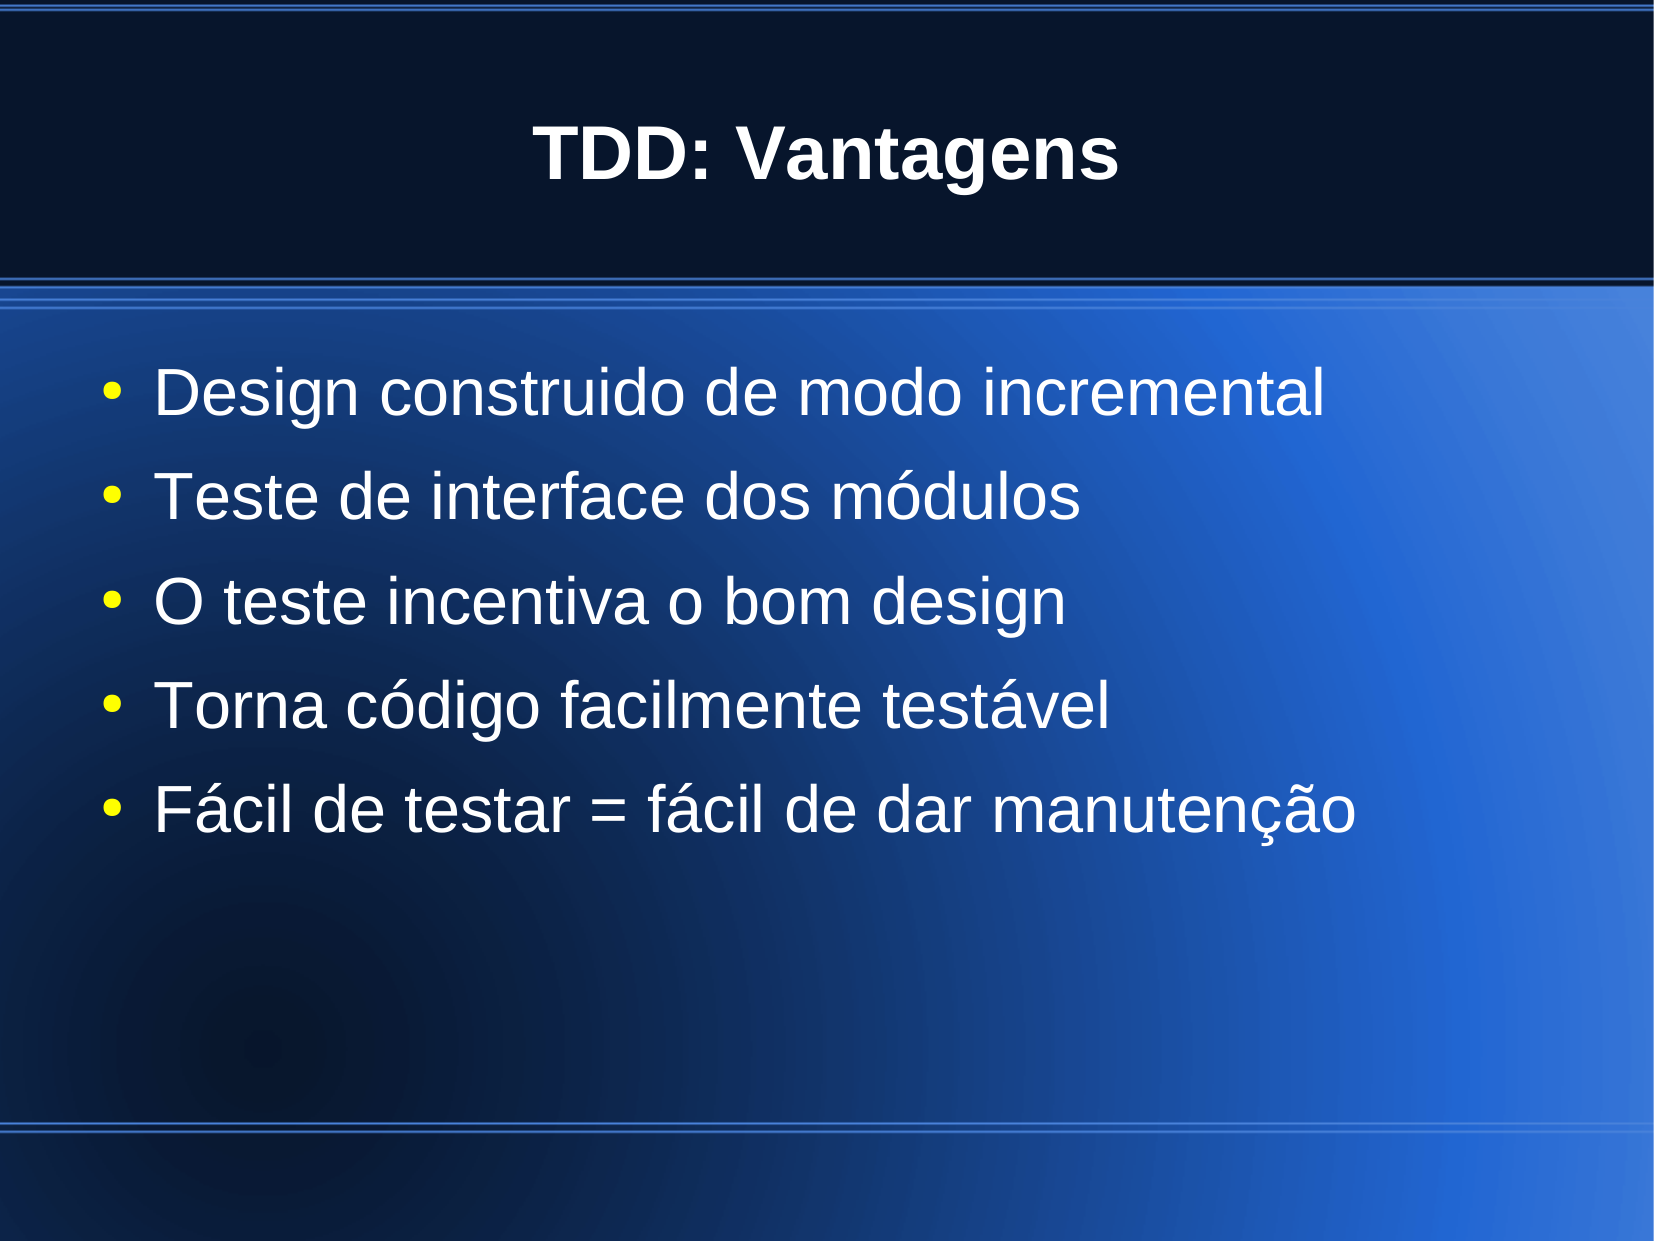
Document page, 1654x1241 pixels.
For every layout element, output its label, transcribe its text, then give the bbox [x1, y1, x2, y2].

picture [0, 0, 1654, 1241]
title TDD: Vantagens [82, 49, 1571, 257]
list Design construido de modo incremental Teste de interface dos módulos O teste incentiva o bom design Torna código facilmente testável Fácil de testar = fácil de dar manutenção [82, 355, 1571, 1075]
